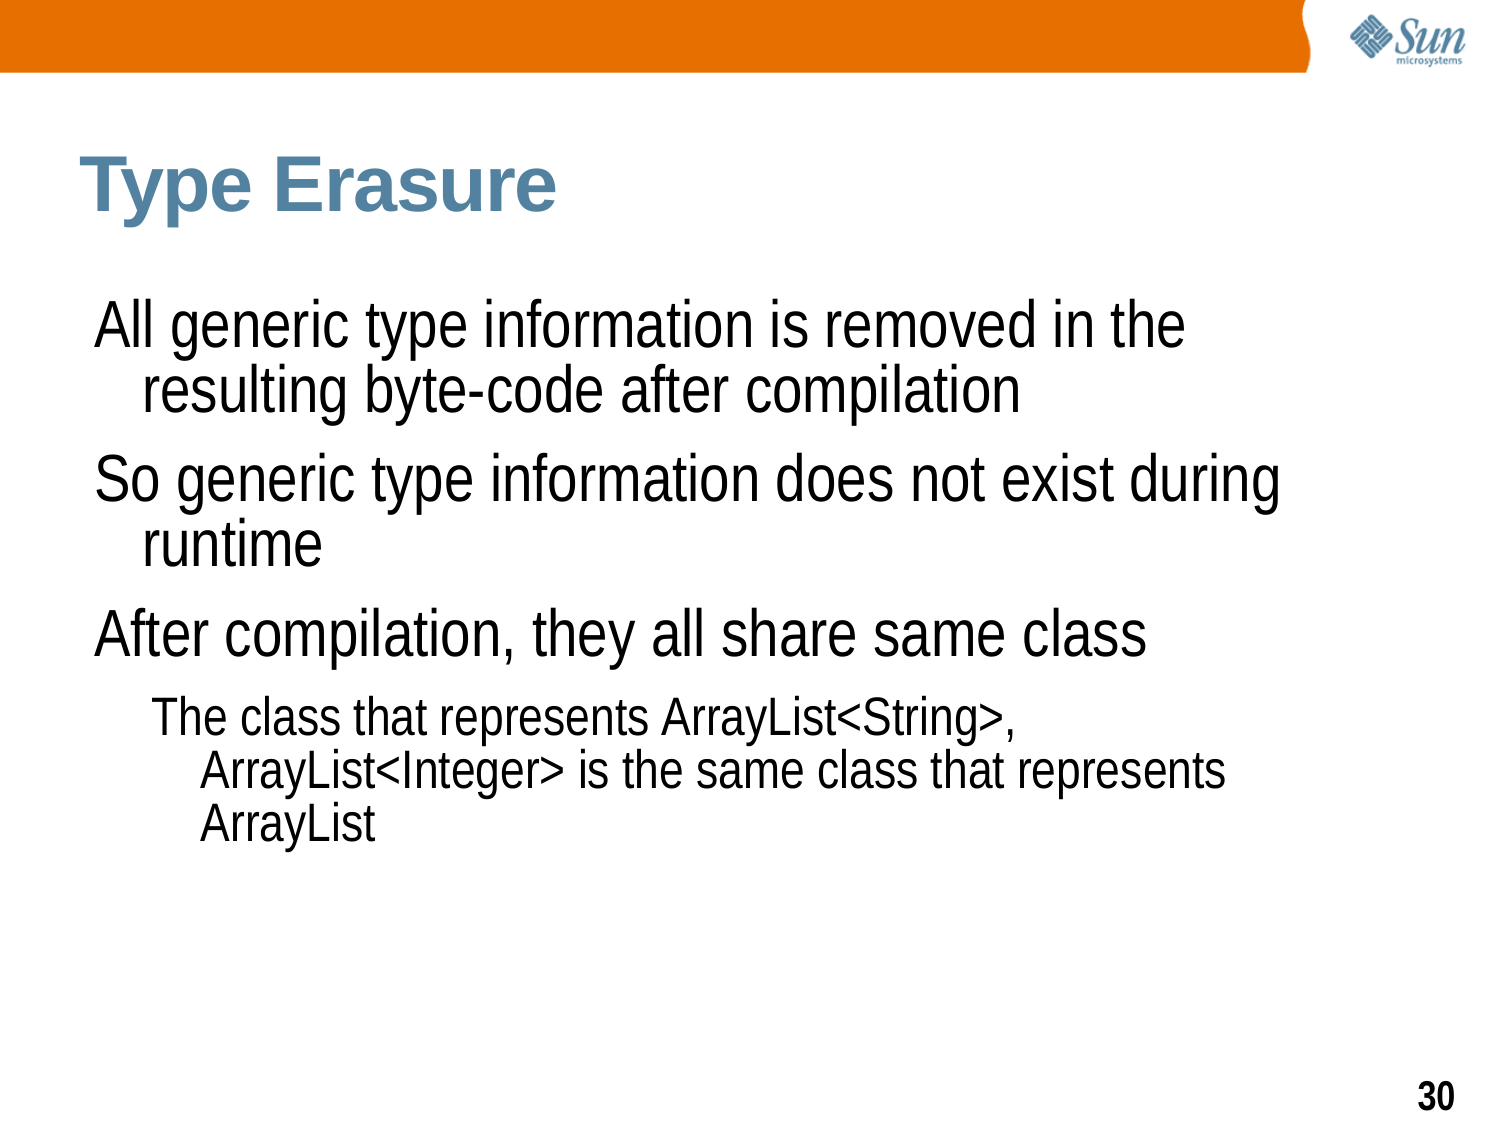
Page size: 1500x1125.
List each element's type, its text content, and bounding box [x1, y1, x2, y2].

list All generic type information is removed in the resulting byte-code after compilation So generic type information does not exist during runtime After compilation, they all share same class The class that represents ArrayList<String>, ArrayList<Integer> is the same class that represents ArrayList [59, 287, 1366, 1098]
title Type Erasure [64, 85, 1366, 287]
picture [0, 0, 1500, 75]
